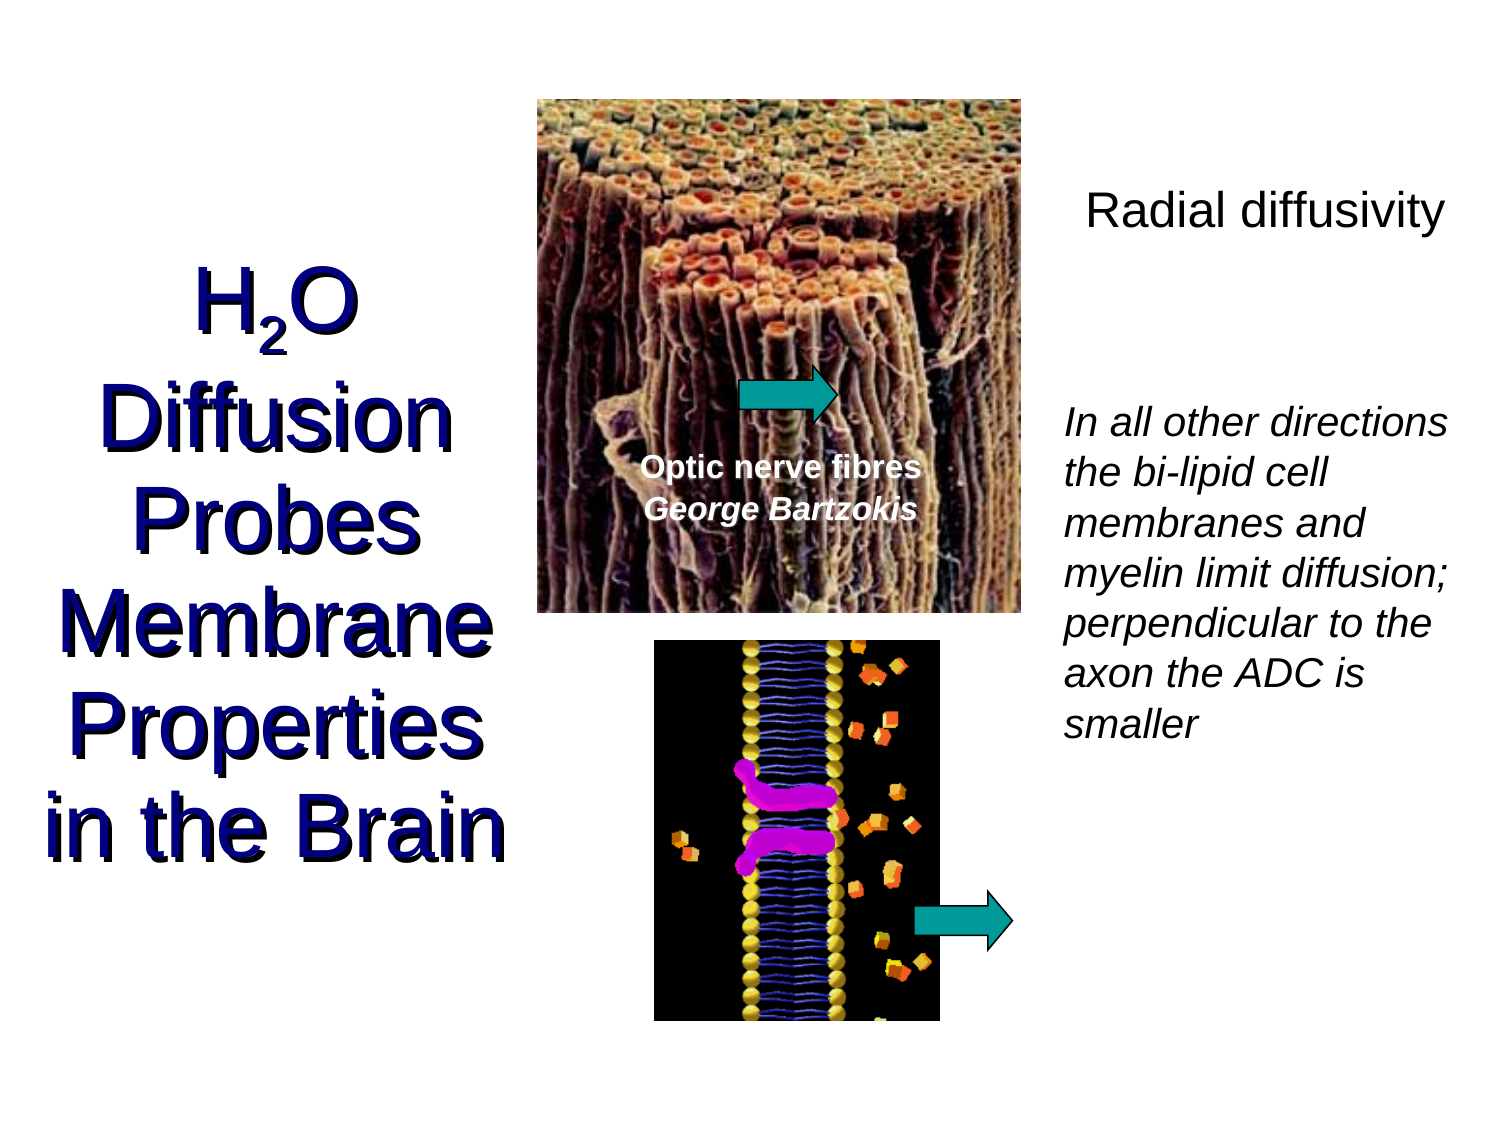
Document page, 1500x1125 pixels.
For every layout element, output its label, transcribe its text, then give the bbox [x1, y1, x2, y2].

text_box In all other directions the bi-lipid cell membranes and myelin limit diffusion; perpendicular to the axon the ADC is smaller [1048, 387, 1488, 755]
text_box Optic nerve fibres George Bartzokis [556, 436, 1006, 536]
picture [654, 640, 940, 1021]
text_box [738, 365, 838, 425]
title H2O Diffusion Probes Membrane Properties in the Brain [24, 221, 526, 904]
text_box Radial diffusivity [1070, 174, 1461, 247]
picture [537, 99, 1021, 613]
text_box [913, 891, 1013, 951]
